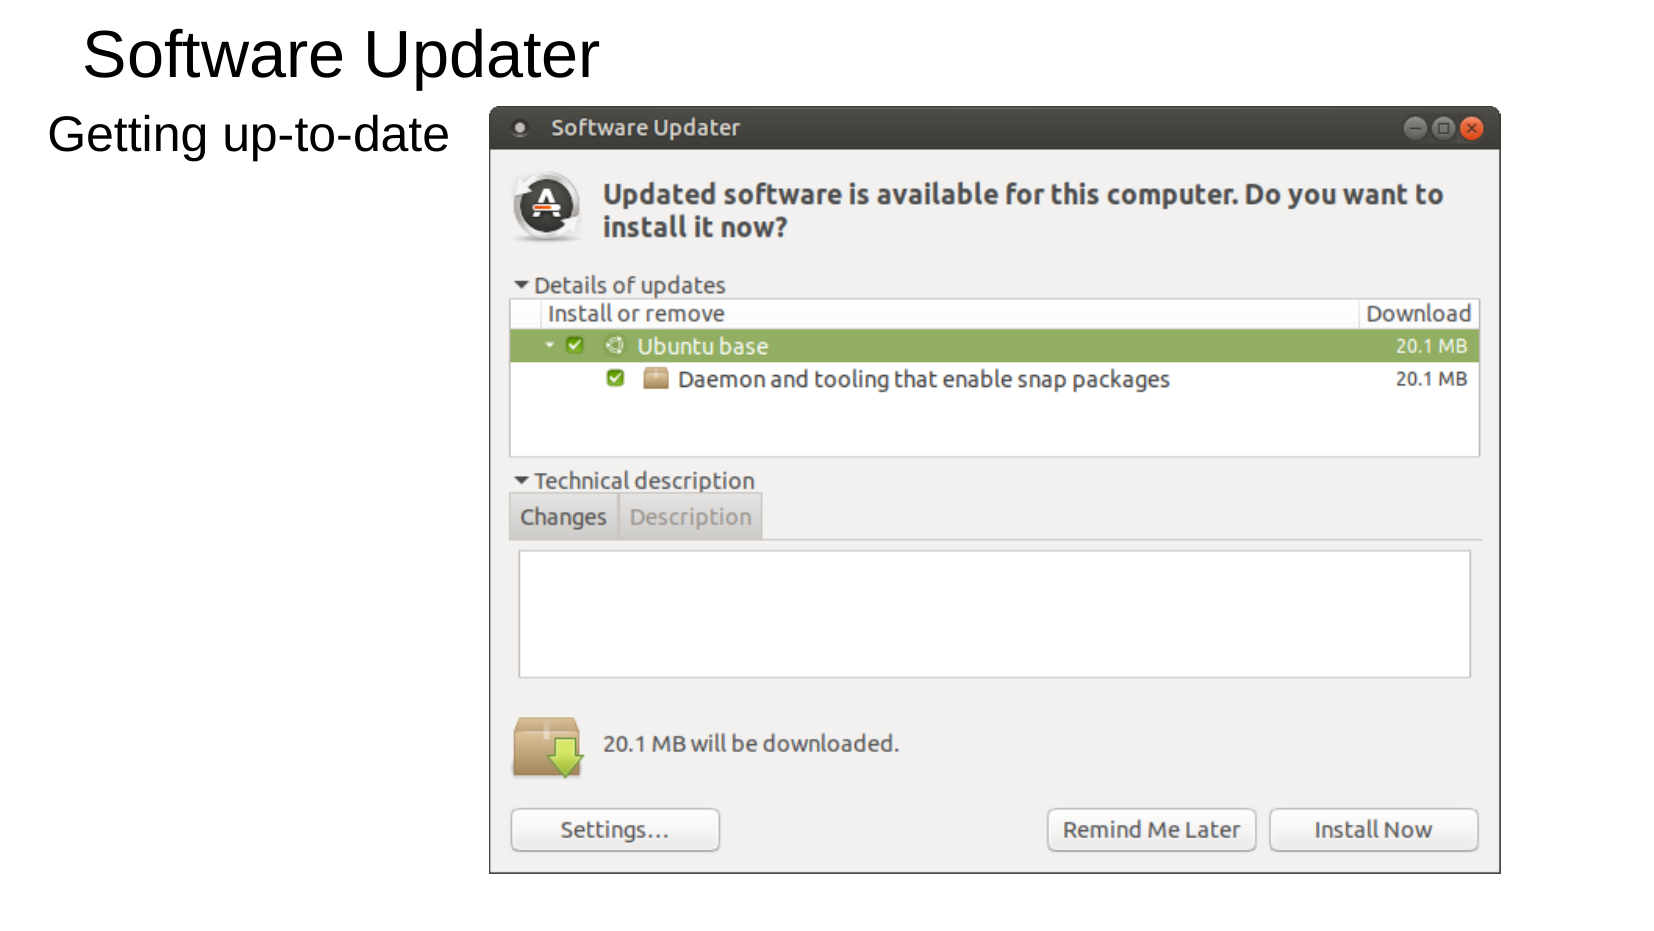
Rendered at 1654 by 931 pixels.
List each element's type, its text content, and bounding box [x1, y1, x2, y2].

title Software Updater [82, 16, 1571, 92]
picture [489, 106, 1501, 875]
subtitle Getting up-to-date [47, 79, 1536, 189]
